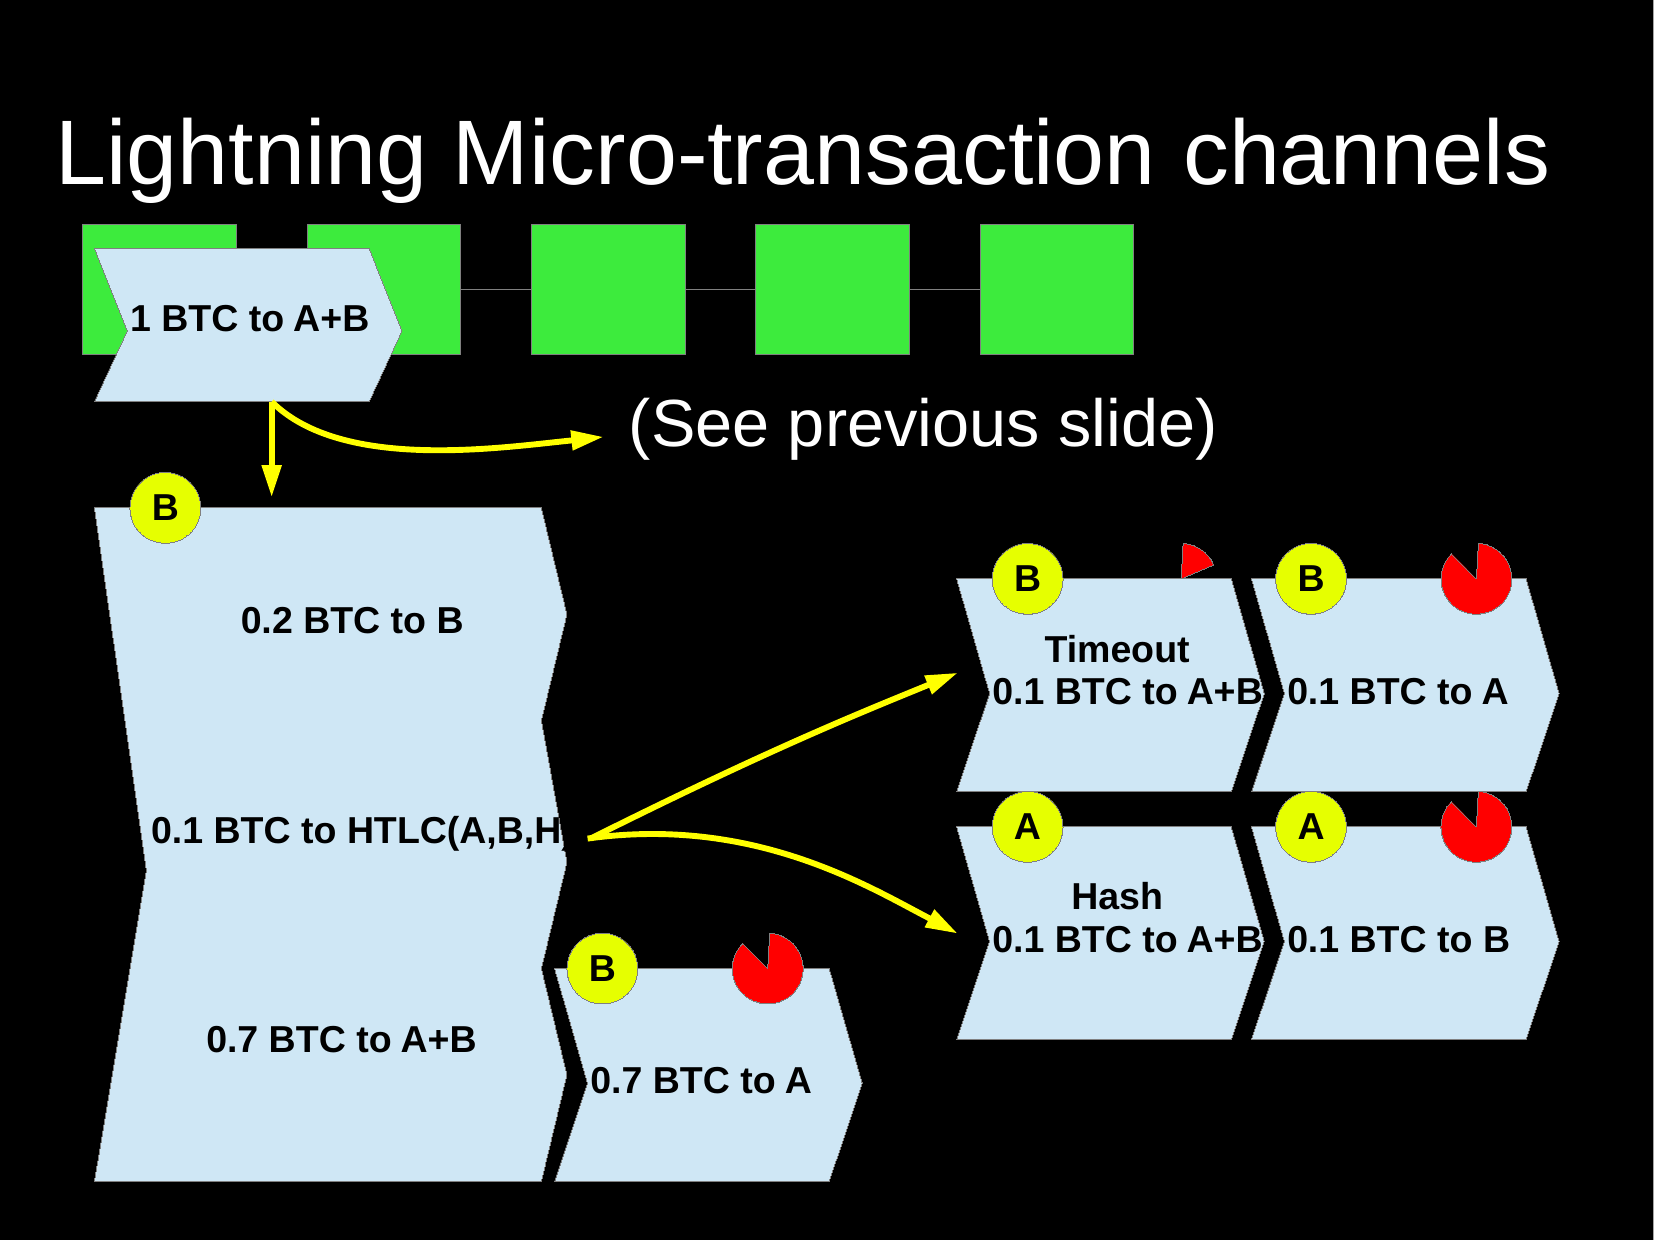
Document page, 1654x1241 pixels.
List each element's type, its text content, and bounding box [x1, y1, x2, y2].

text_box [755, 224, 910, 355]
text_box A [992, 791, 1064, 863]
text_box [82, 224, 237, 355]
text_box [1181, 543, 1214, 579]
text_box [531, 224, 686, 355]
text_box [732, 933, 804, 1004]
text_box A [1275, 791, 1347, 863]
text_box [307, 224, 461, 355]
text_box 0.7 BTC to A [554, 968, 863, 1182]
text_box B [1275, 543, 1347, 615]
text_box [1441, 543, 1512, 615]
text_box 0.1 BTC to A [1251, 578, 1560, 792]
text_box (See previous slide) [614, 379, 1382, 469]
text_box Hash 0.1 BTC to A+B [956, 826, 1265, 1040]
title Lightning Micro-transaction channels [35, 49, 1571, 257]
text_box 0.1 BTC to B [1251, 826, 1560, 1040]
text_box B [129, 472, 201, 544]
text_box B [566, 933, 638, 1004]
text_box [1440, 791, 1512, 863]
text_box B [992, 543, 1064, 615]
text_box [980, 224, 1134, 355]
text_box 1 BTC to A+B [94, 248, 402, 402]
text_box Timeout 0.1 BTC to A+B [956, 578, 1265, 792]
text_box 0.2 BTC to B 0.1 BTC to HTLC(A,B,H) 0.7 BTC to A+B [94, 507, 567, 1182]
